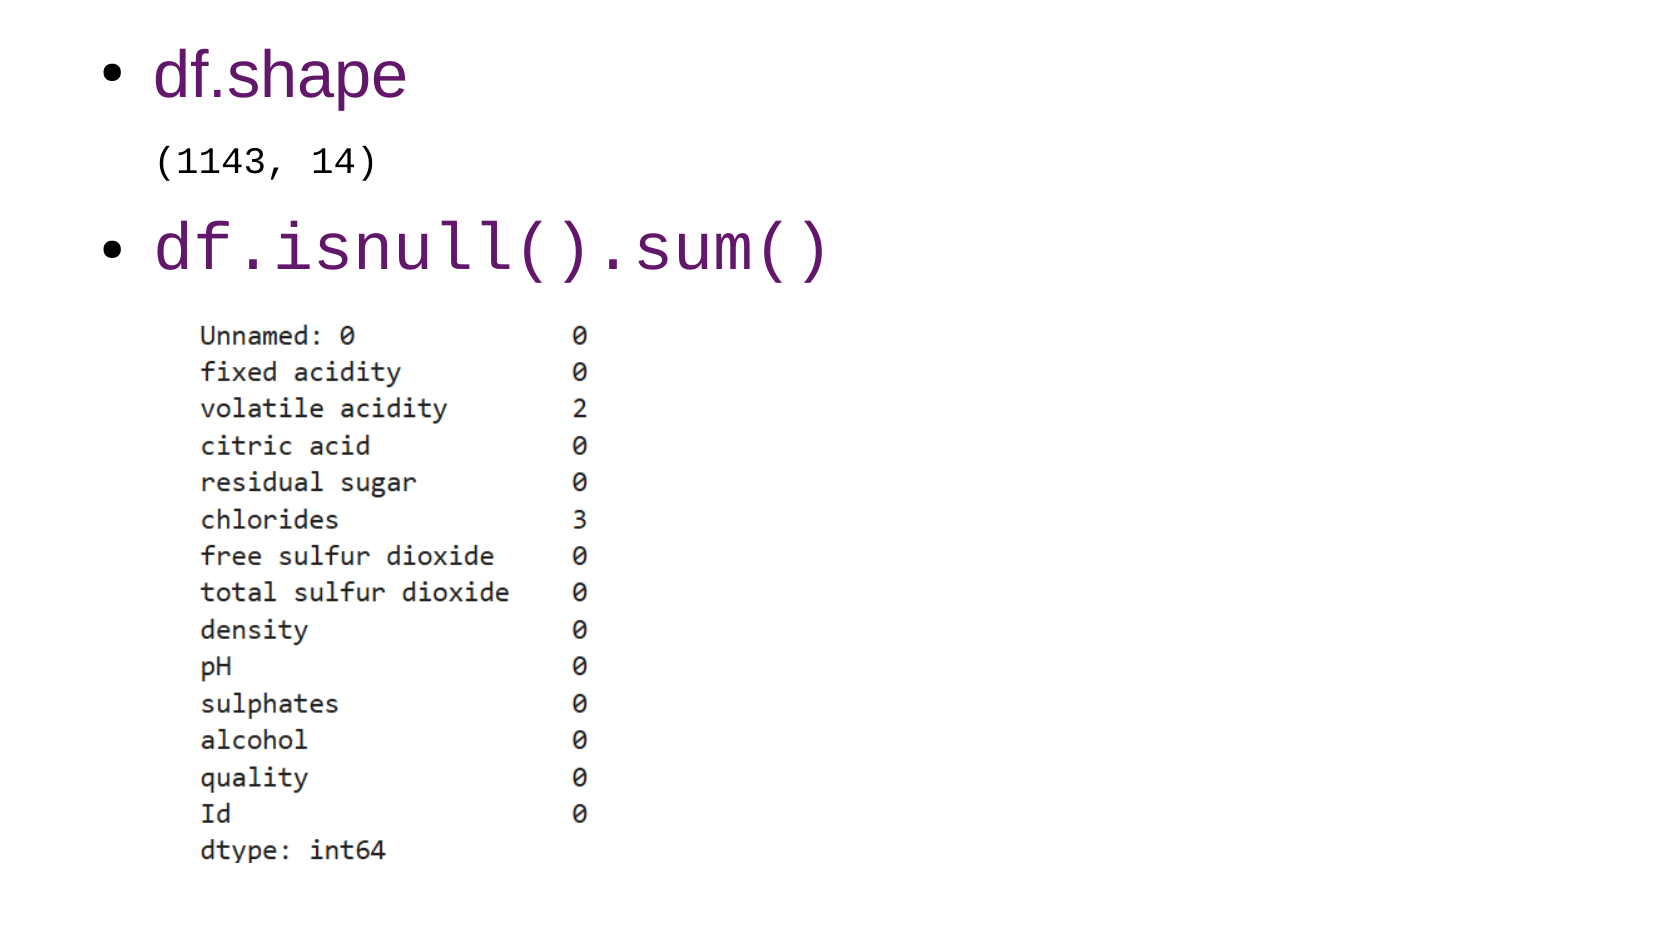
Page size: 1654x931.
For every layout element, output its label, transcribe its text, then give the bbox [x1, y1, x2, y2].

picture [187, 316, 604, 863]
list df.shape (1143, 14) df.isnull().sum() [82, 37, 1571, 826]
